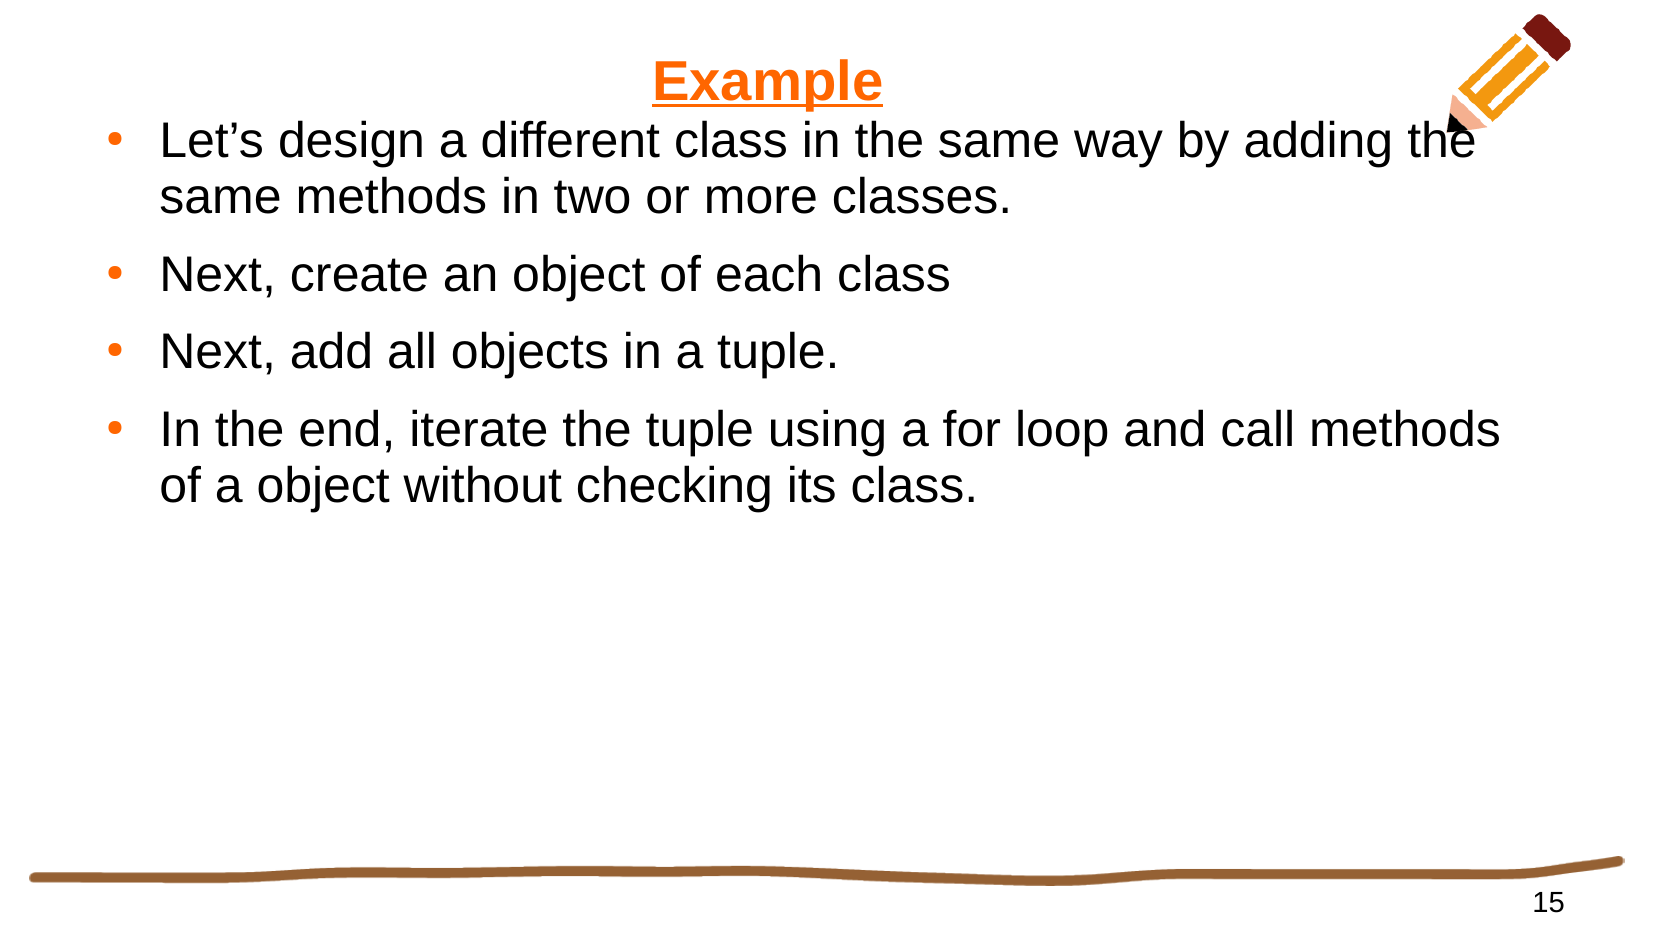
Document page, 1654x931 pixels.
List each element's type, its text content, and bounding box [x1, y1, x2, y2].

title Example [88, 29, 1447, 112]
picture [29, 856, 1625, 886]
picture [1446, 14, 1571, 133]
list Let’s design a different class in the same way by adding the same methods in two or more classes. Next, create an object of each class Next, add all objects in a tuple. In the end, iterate the tuple using a for loop and call methods of a object without checking its class. [88, 112, 1538, 857]
